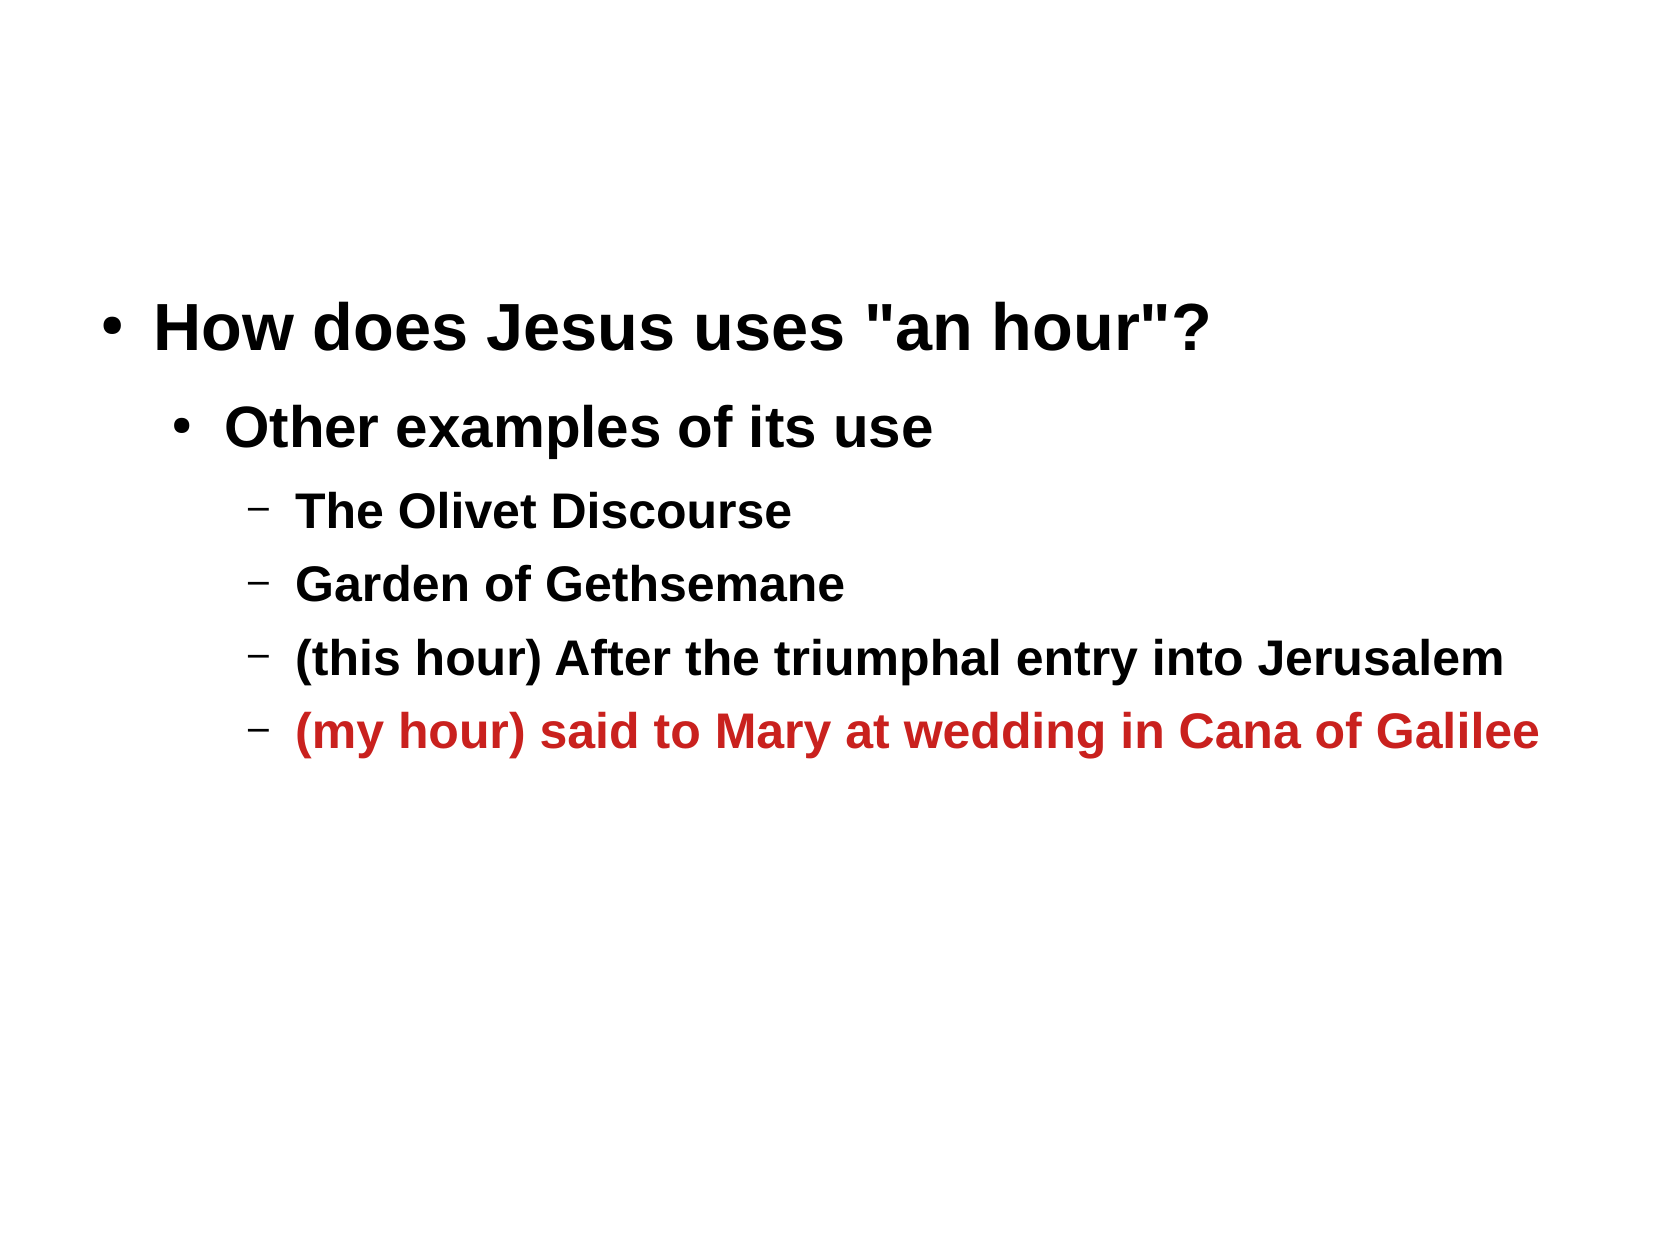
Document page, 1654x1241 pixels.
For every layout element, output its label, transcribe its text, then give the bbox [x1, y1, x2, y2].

list How does Jesus uses "an hour"? Other examples of its use The Olivet Discourse Garden of Gethsemane (this hour) After the triumphal entry into Jerusalem (my hour) said to Mary at wedding in Cana of Galilee [82, 290, 1571, 1109]
